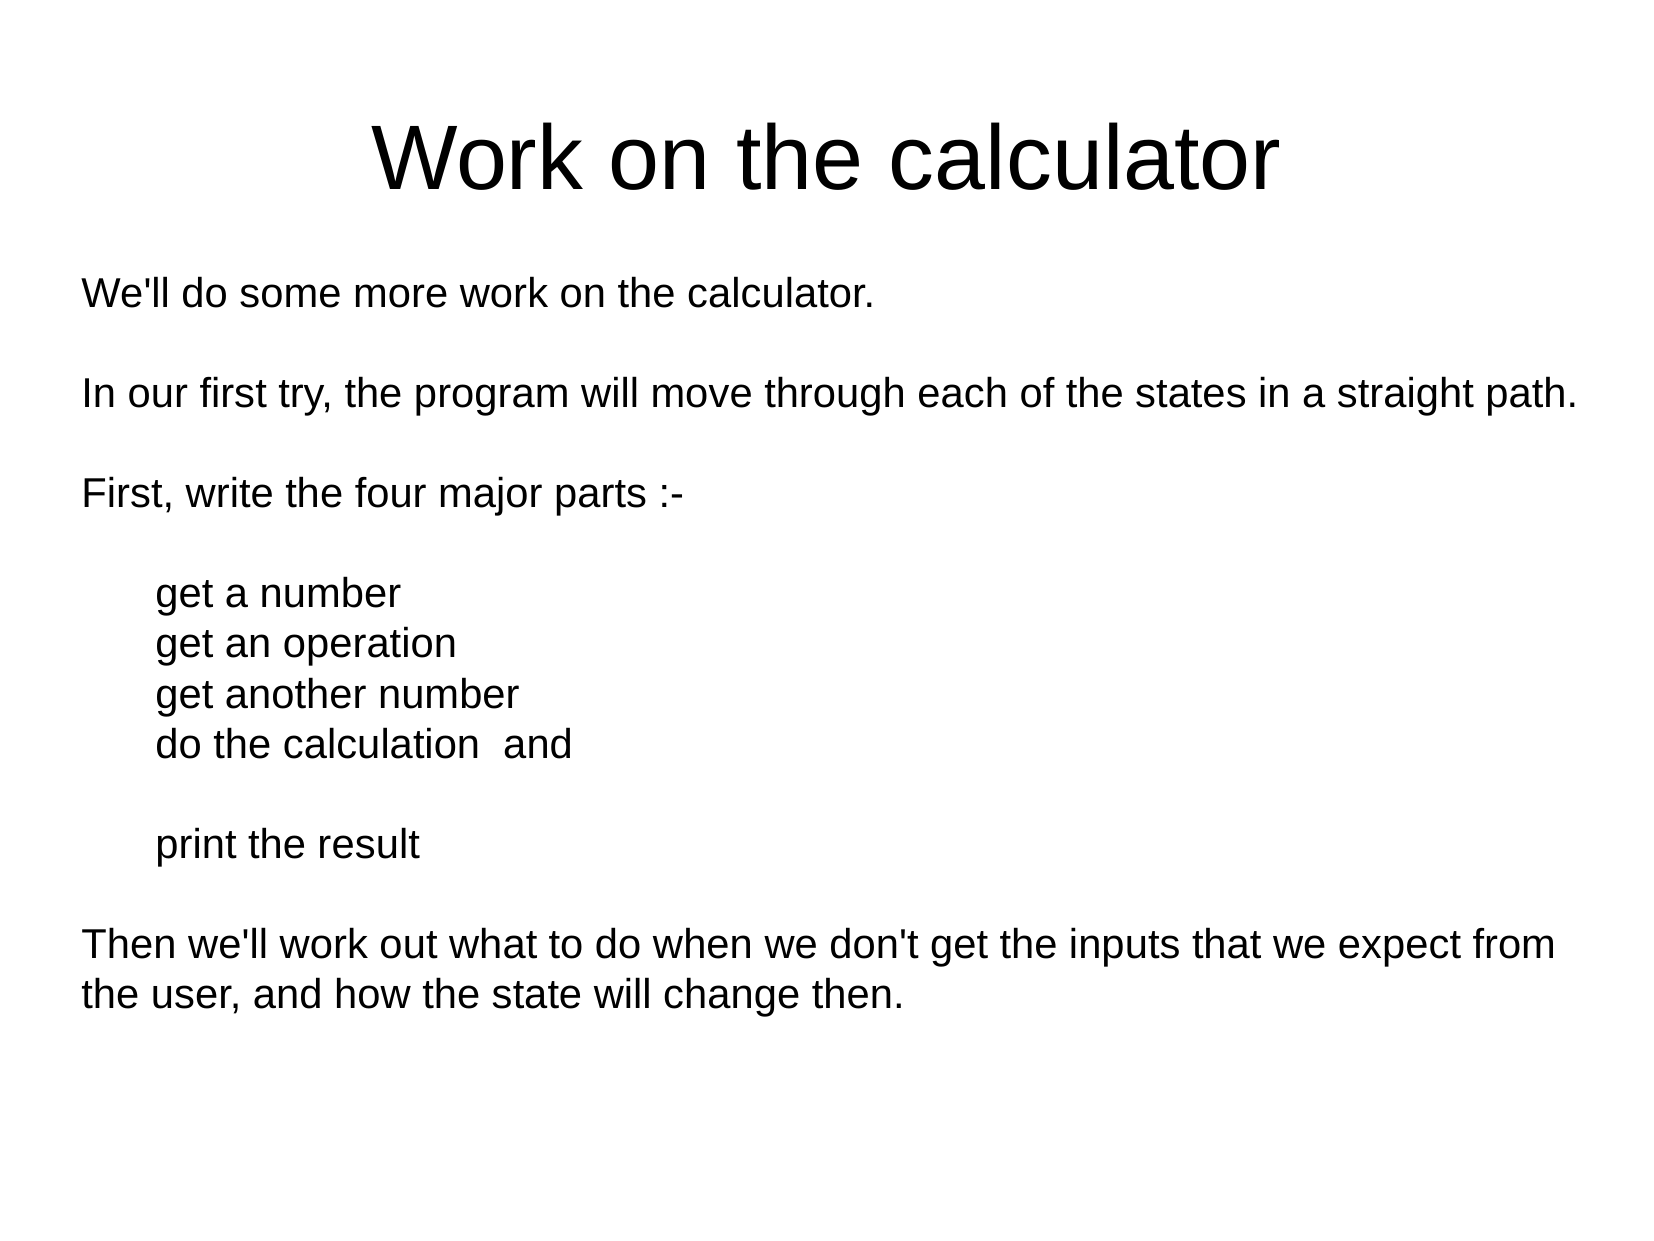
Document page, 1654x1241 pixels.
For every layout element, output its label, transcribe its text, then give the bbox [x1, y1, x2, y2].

text_box We'll do some more work on the calculator. In our first try, the program will move through each of the states in a straight path. First, write the four major parts :- get a number get an operation get another number do the calculation and print the result Then we'll work out what to do when we don't get the inputs that we expect from the user, and how the state will change then. [81, 265, 1594, 1158]
subtitle [82, 49, 1571, 257]
